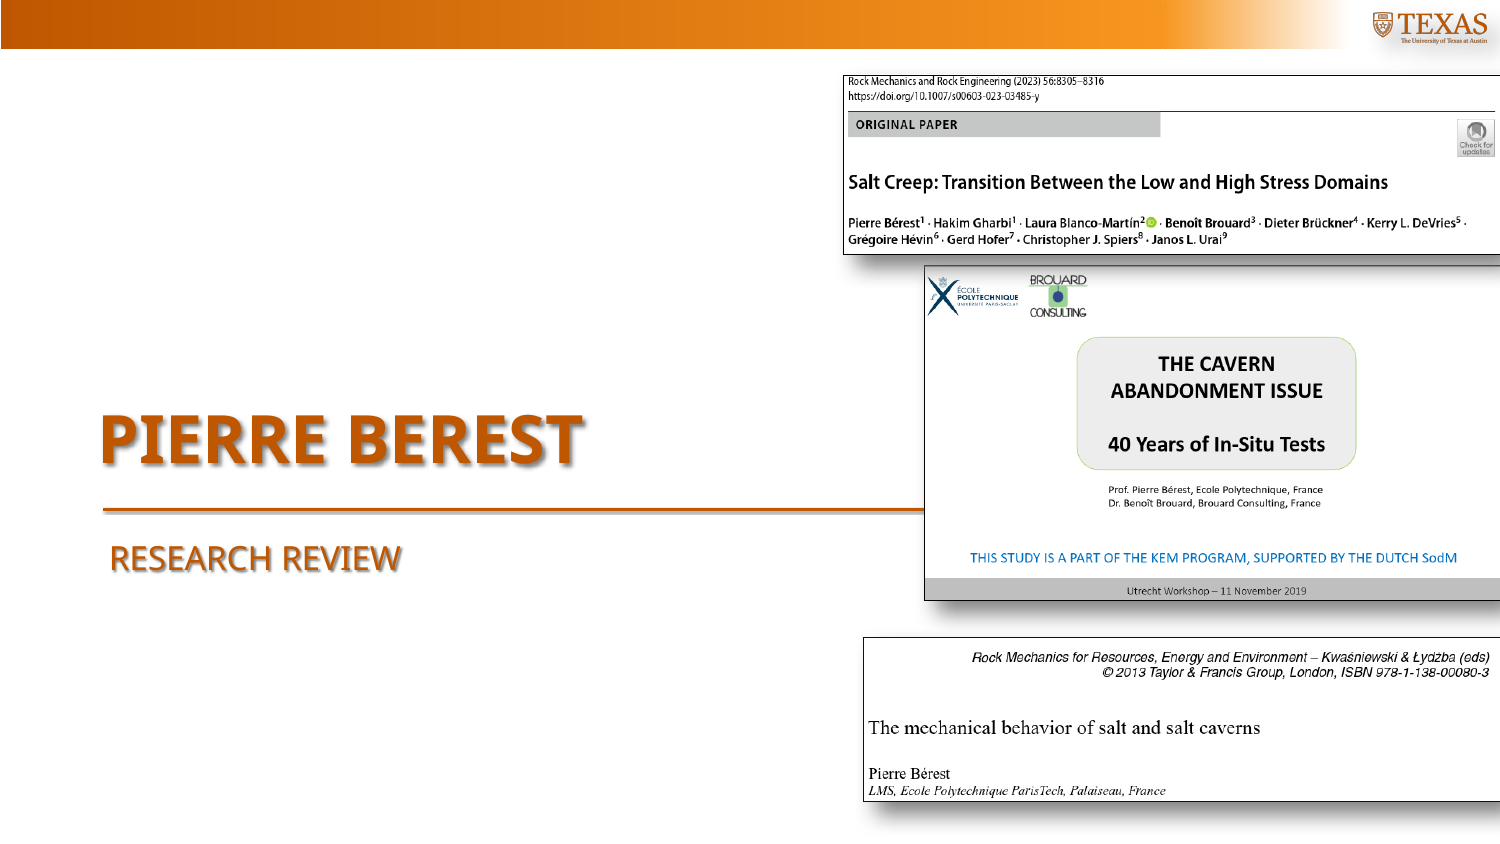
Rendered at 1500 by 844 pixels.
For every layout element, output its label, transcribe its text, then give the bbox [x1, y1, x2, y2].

picture [843, 74, 1500, 255]
text_box Pierre berest [82, 196, 920, 485]
text_box RESEARCH REVIEW [93, 509, 676, 585]
picture [924, 278, 1500, 601]
picture [1348, 0, 1500, 68]
picture [863, 637, 1500, 802]
